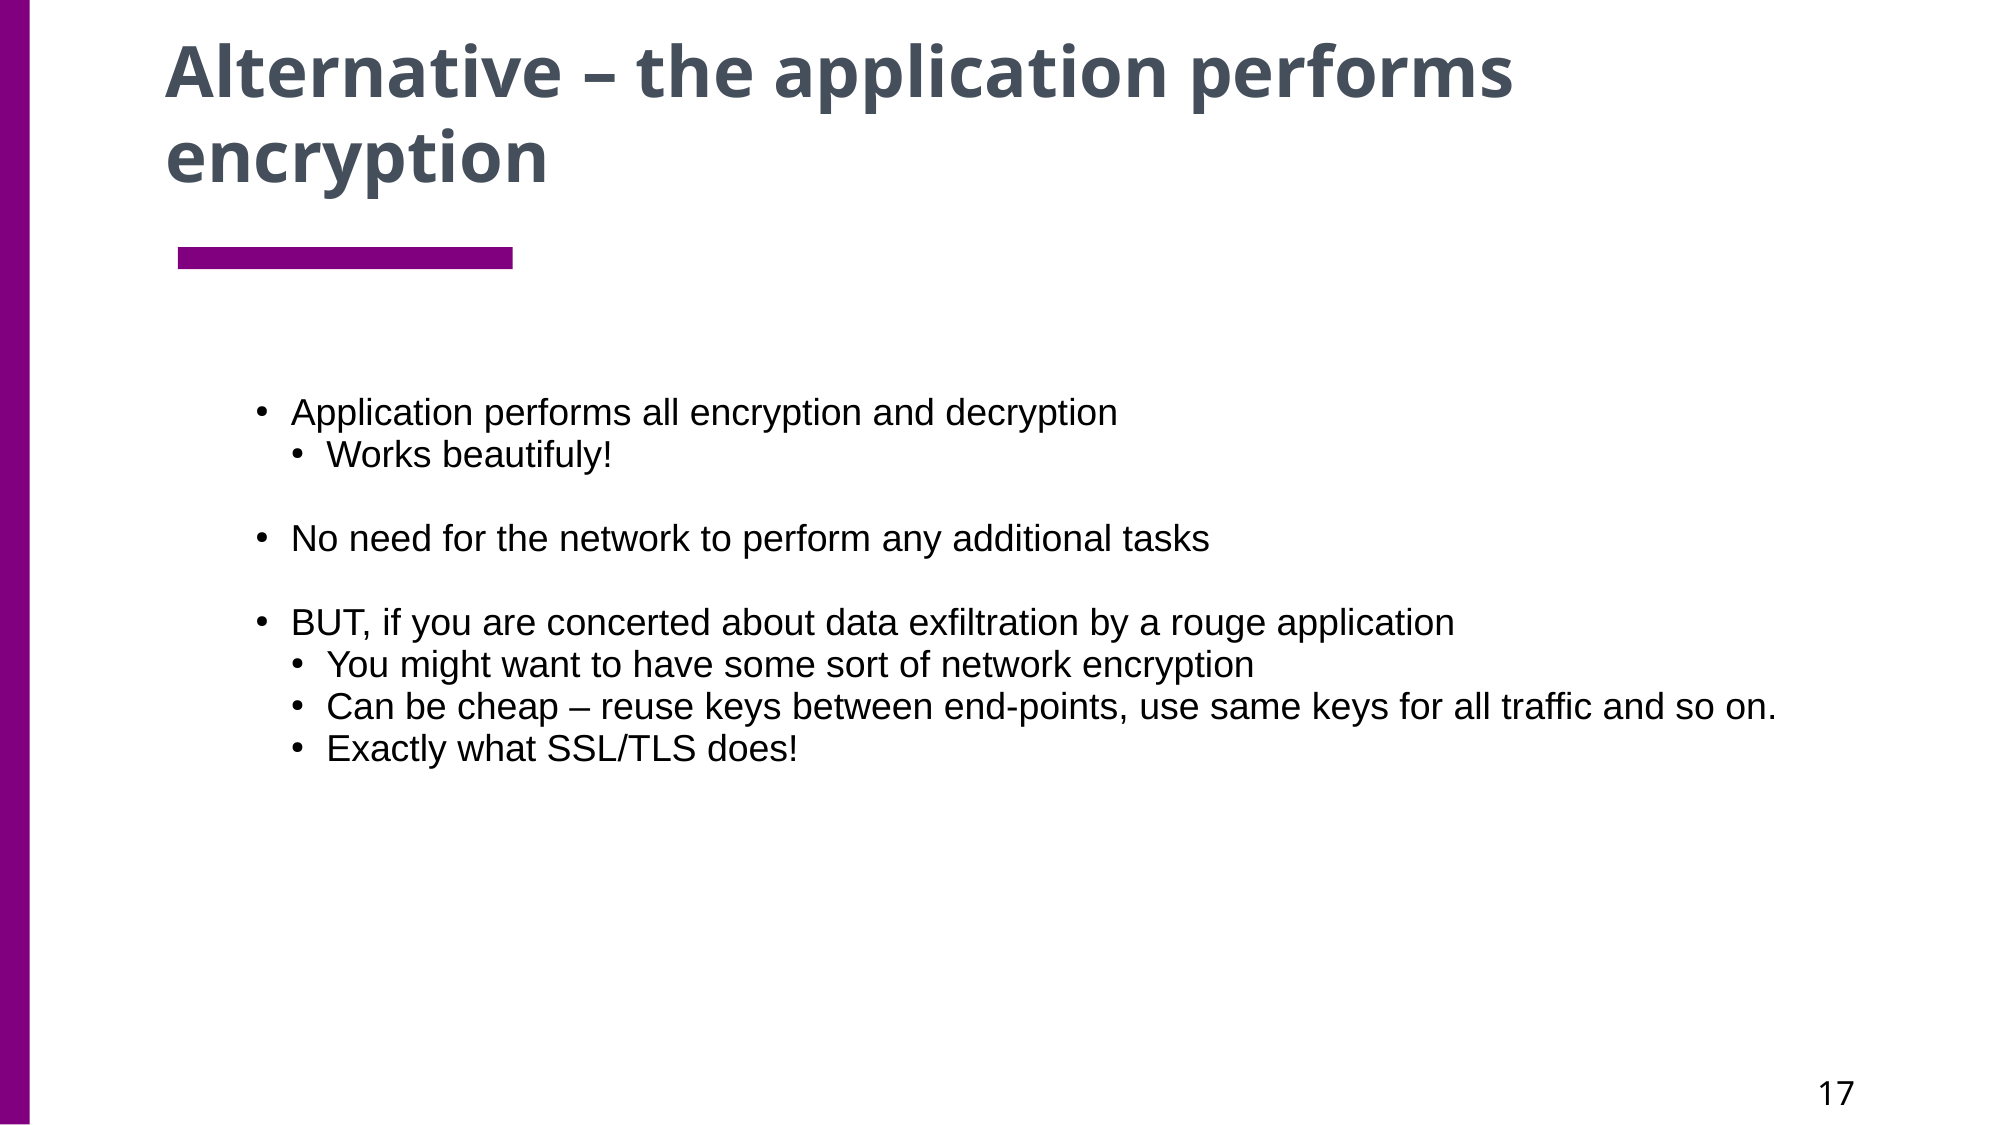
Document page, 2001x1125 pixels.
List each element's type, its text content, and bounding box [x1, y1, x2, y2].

text_box Alternative – the application performs encryption [151, 0, 1849, 212]
text_box Application performs all encryption and decryption Works beautifuly! No need for the network to perform any additional tasks BUT, if you are concerted about data exfiltration by a rouge application You might want to have some sort of network encryption Can be cheap – reuse keys between end-points, use same keys for all traffic and so on. Exactly what SSL/TLS does! [240, 384, 1793, 945]
